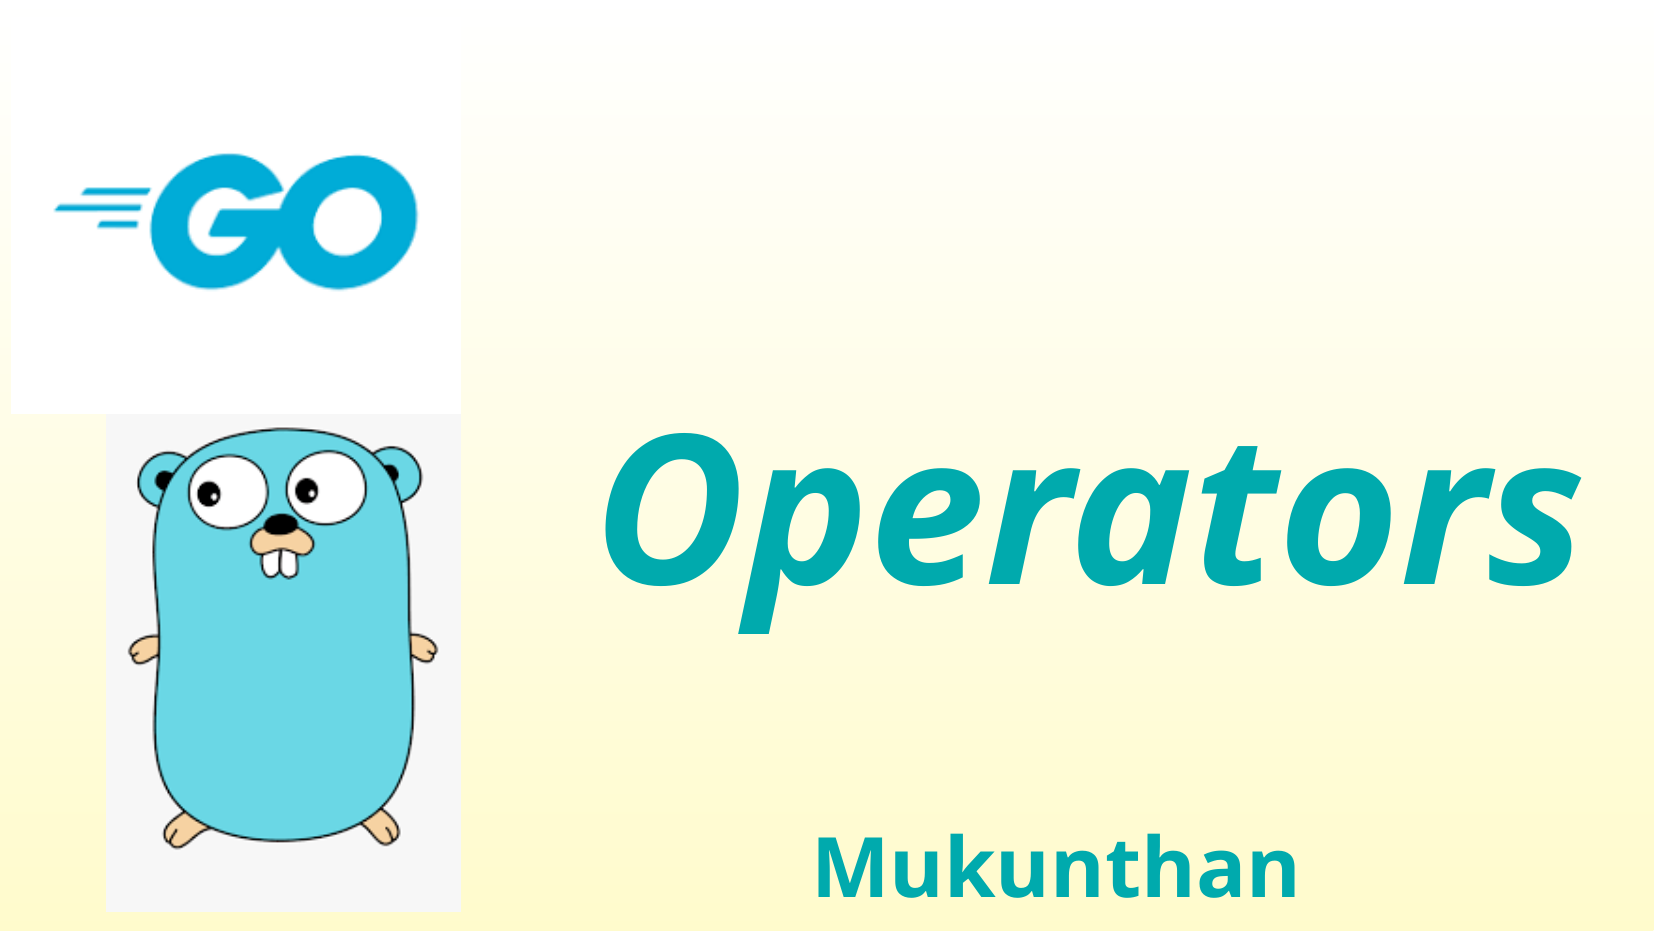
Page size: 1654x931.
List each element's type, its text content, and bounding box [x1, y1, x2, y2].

text_box Mukunthan Ragavan [796, 801, 1630, 910]
picture [11, 17, 461, 913]
text_box Operators [578, 354, 1619, 603]
